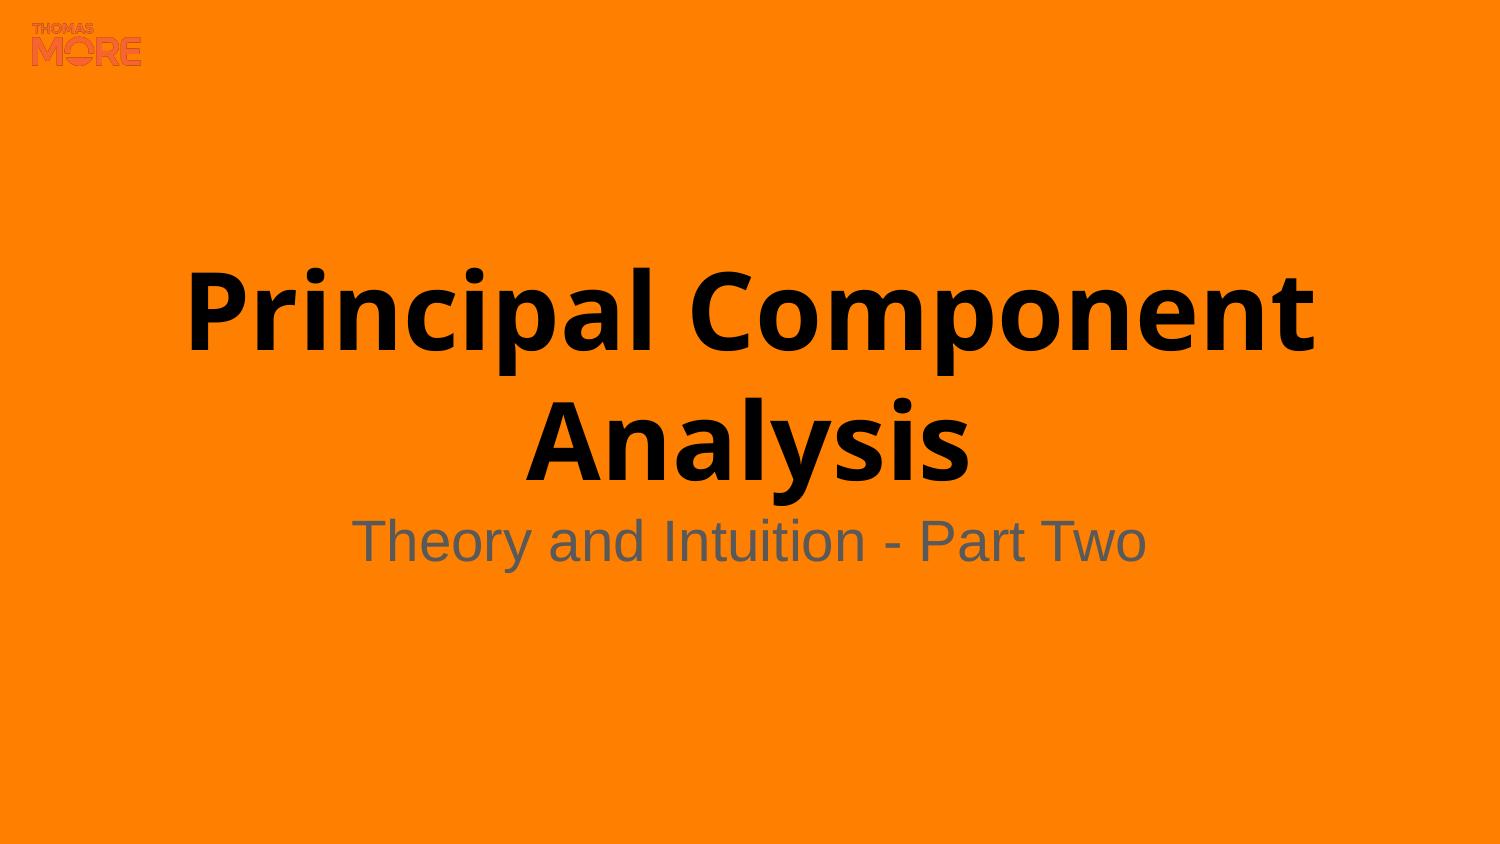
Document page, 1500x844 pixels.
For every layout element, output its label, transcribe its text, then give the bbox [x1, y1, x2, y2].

title Principal Component Analysis [51, 180, 1449, 487]
picture [22, 13, 151, 76]
subtitle Theory and Intuition - Part Two [51, 487, 1449, 618]
